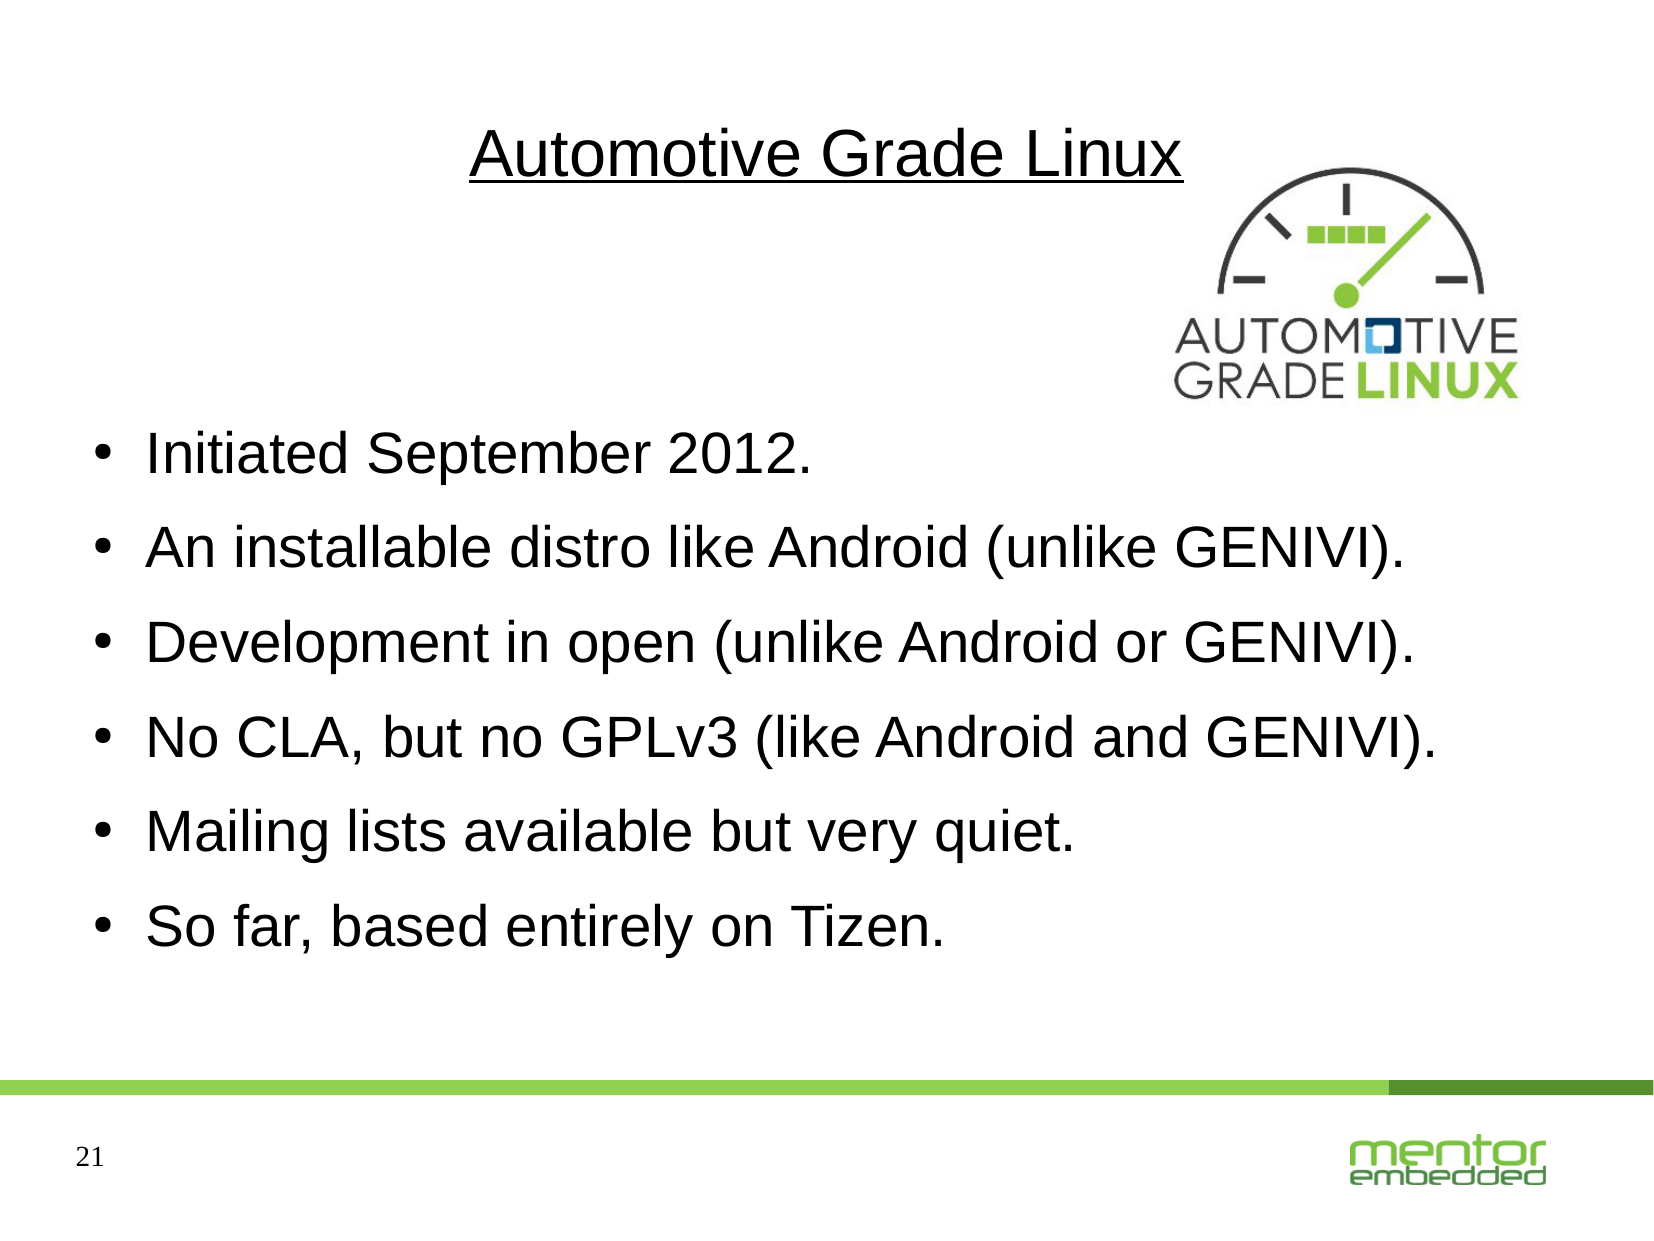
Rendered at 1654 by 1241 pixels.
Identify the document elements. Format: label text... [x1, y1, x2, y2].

picture [1350, 1134, 1546, 1185]
picture [1091, 134, 1591, 436]
list Initiated September 2012. An installable distro like Android (unlike GENIVI). Development in open (unlike Android or GENIVI). No CLA, but no GPLv3 (like Android and GENIVI). Mailing lists available but very quiet. So far, based entirely on Tizen. [75, 420, 1546, 961]
title Automotive Grade Linux [82, 49, 1571, 257]
